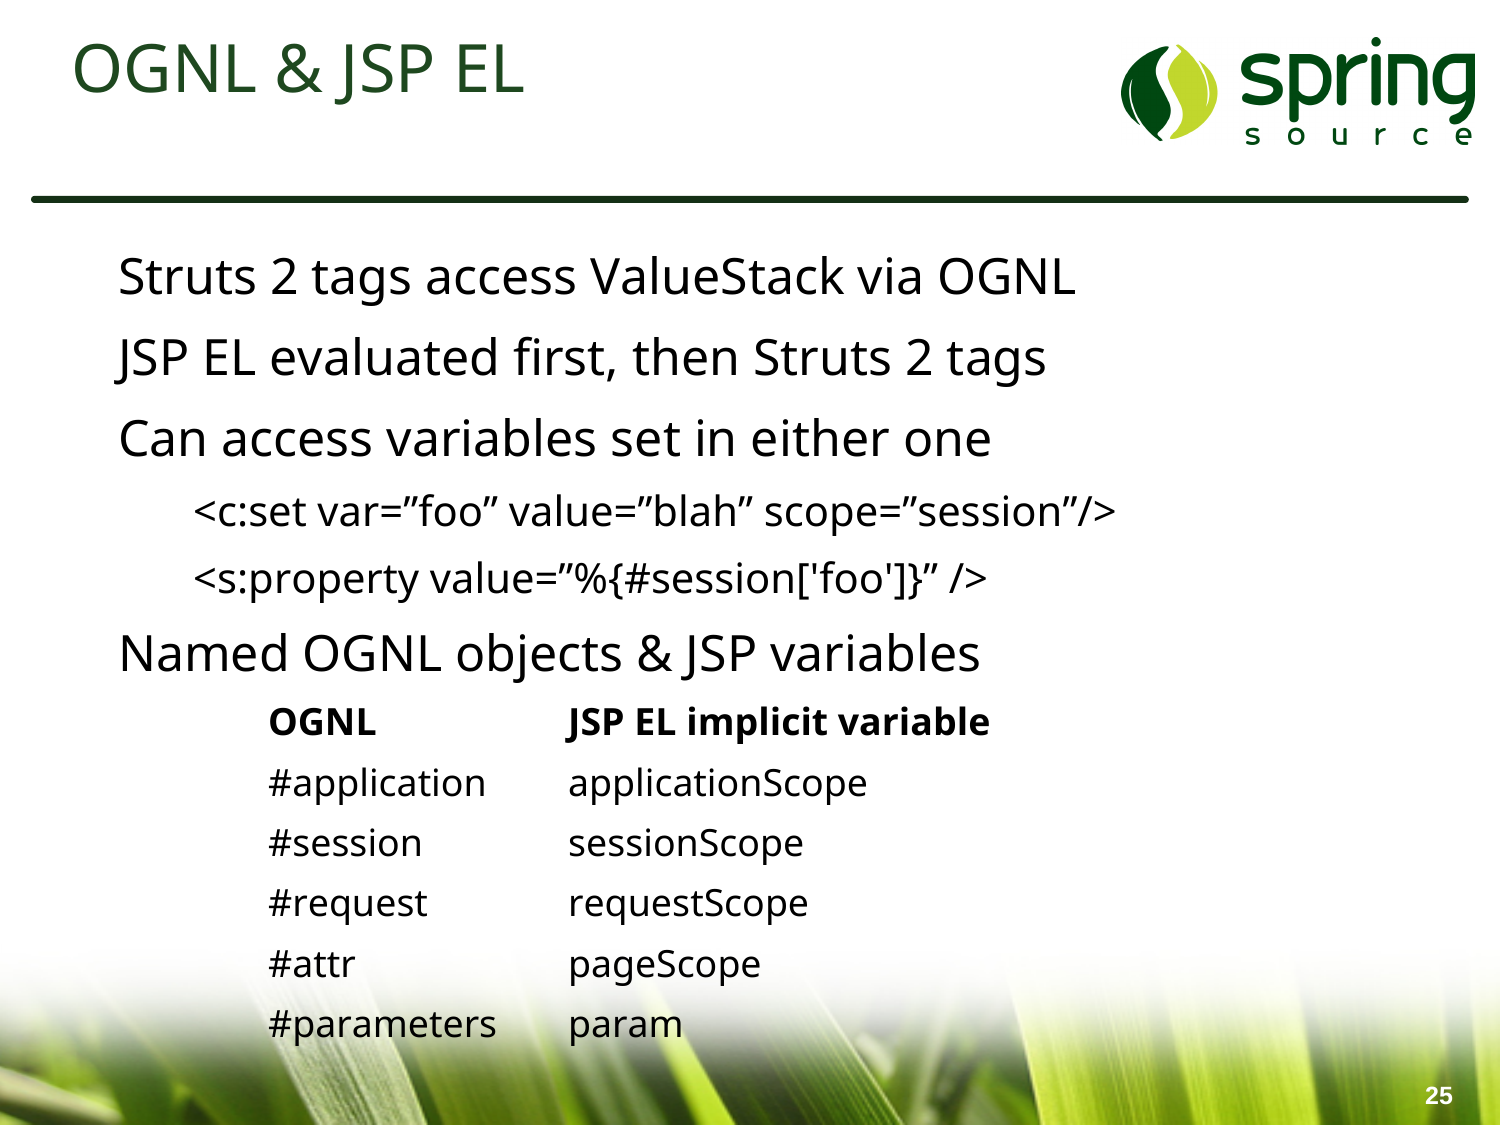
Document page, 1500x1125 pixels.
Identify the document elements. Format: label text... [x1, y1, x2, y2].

list Struts 2 tags access ValueStack via OGNL JSP EL evaluated first, then Struts 2 tags Can access variables set in either one <c:set var=”foo” value=”blah” scope=”session”/> <s:property value=”%{#session['foo']}” /> Named OGNL objects & JSP variables OGNL JSP EL implicit variable #application applicationScope #session sessionScope #request requestScope #attr pageScope #parameters param [103, 233, 1394, 981]
picture [0, 944, 1500, 1125]
title OGNL & JSP EL [56, 13, 1089, 176]
picture [1121, 37, 1475, 145]
